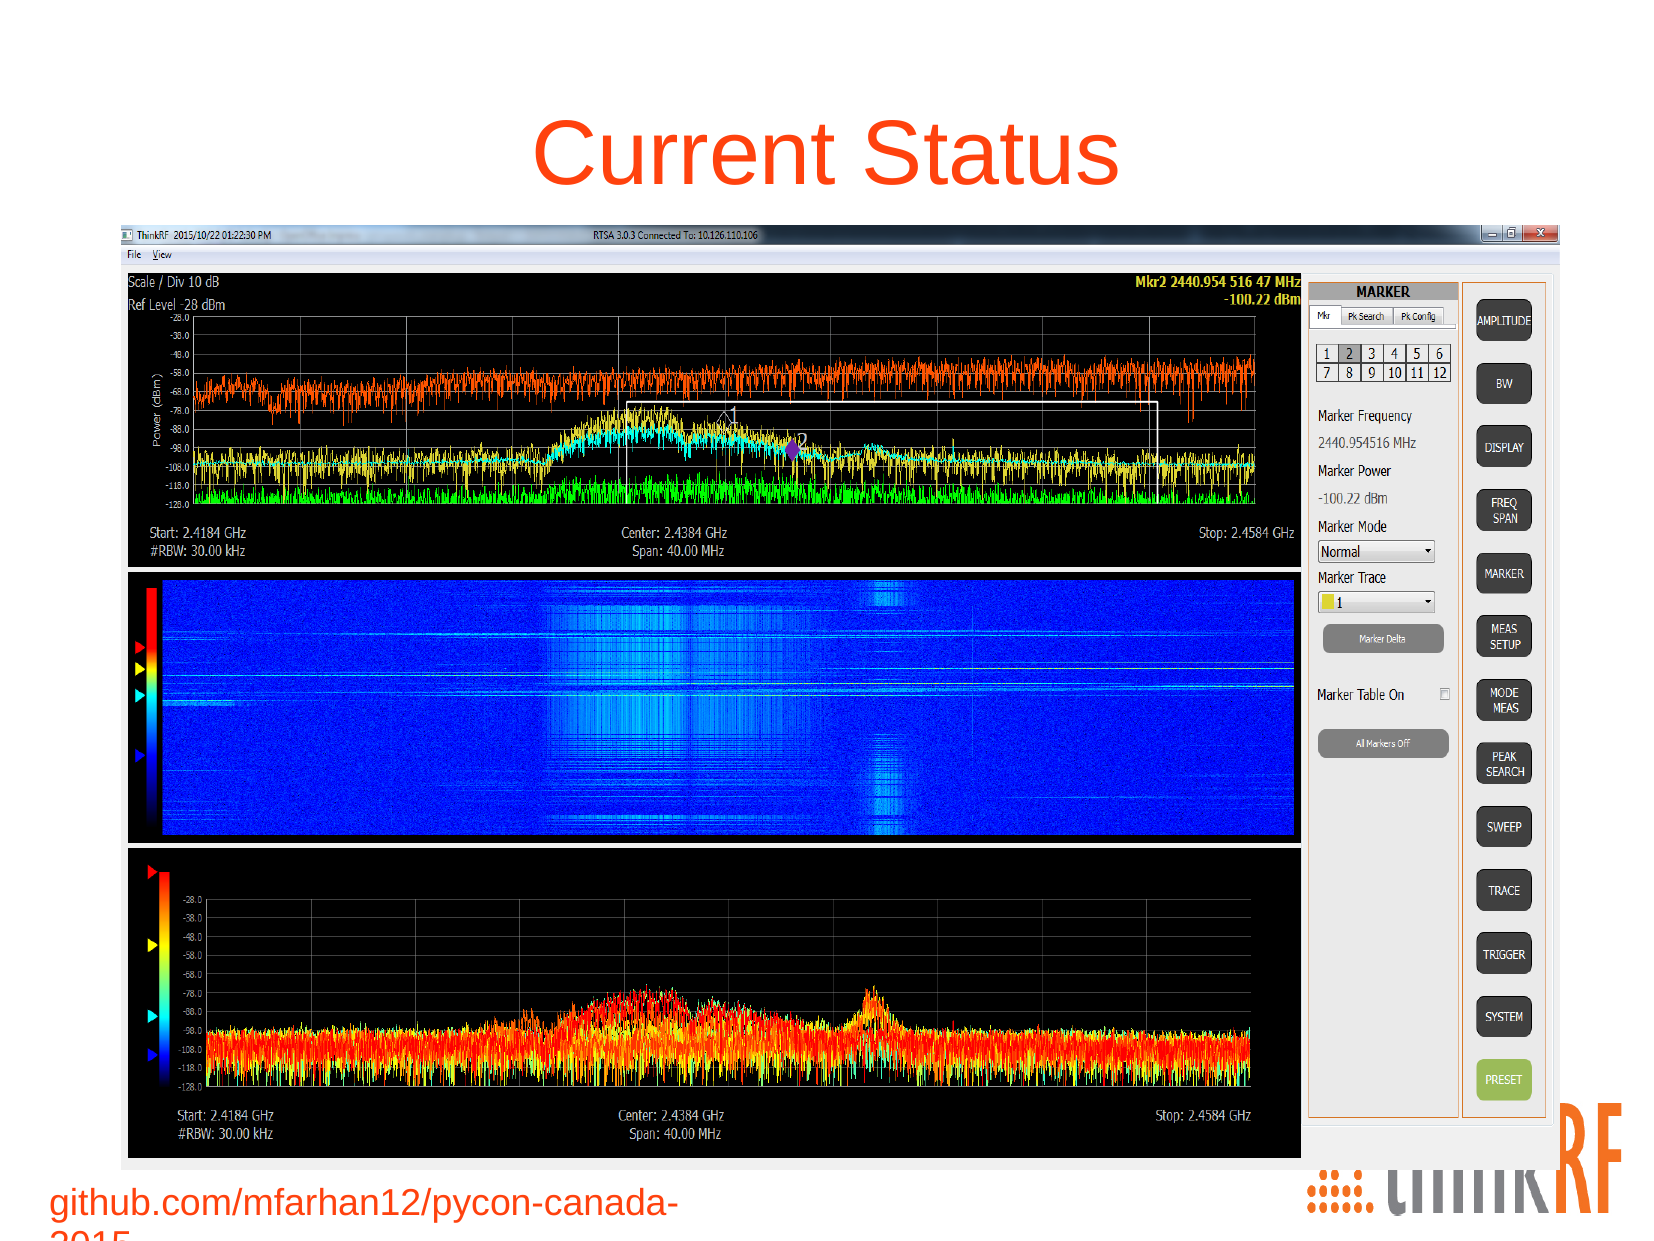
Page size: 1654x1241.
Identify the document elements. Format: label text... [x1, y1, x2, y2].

picture [121, 225, 1622, 1216]
title Current Status [82, 49, 1571, 257]
